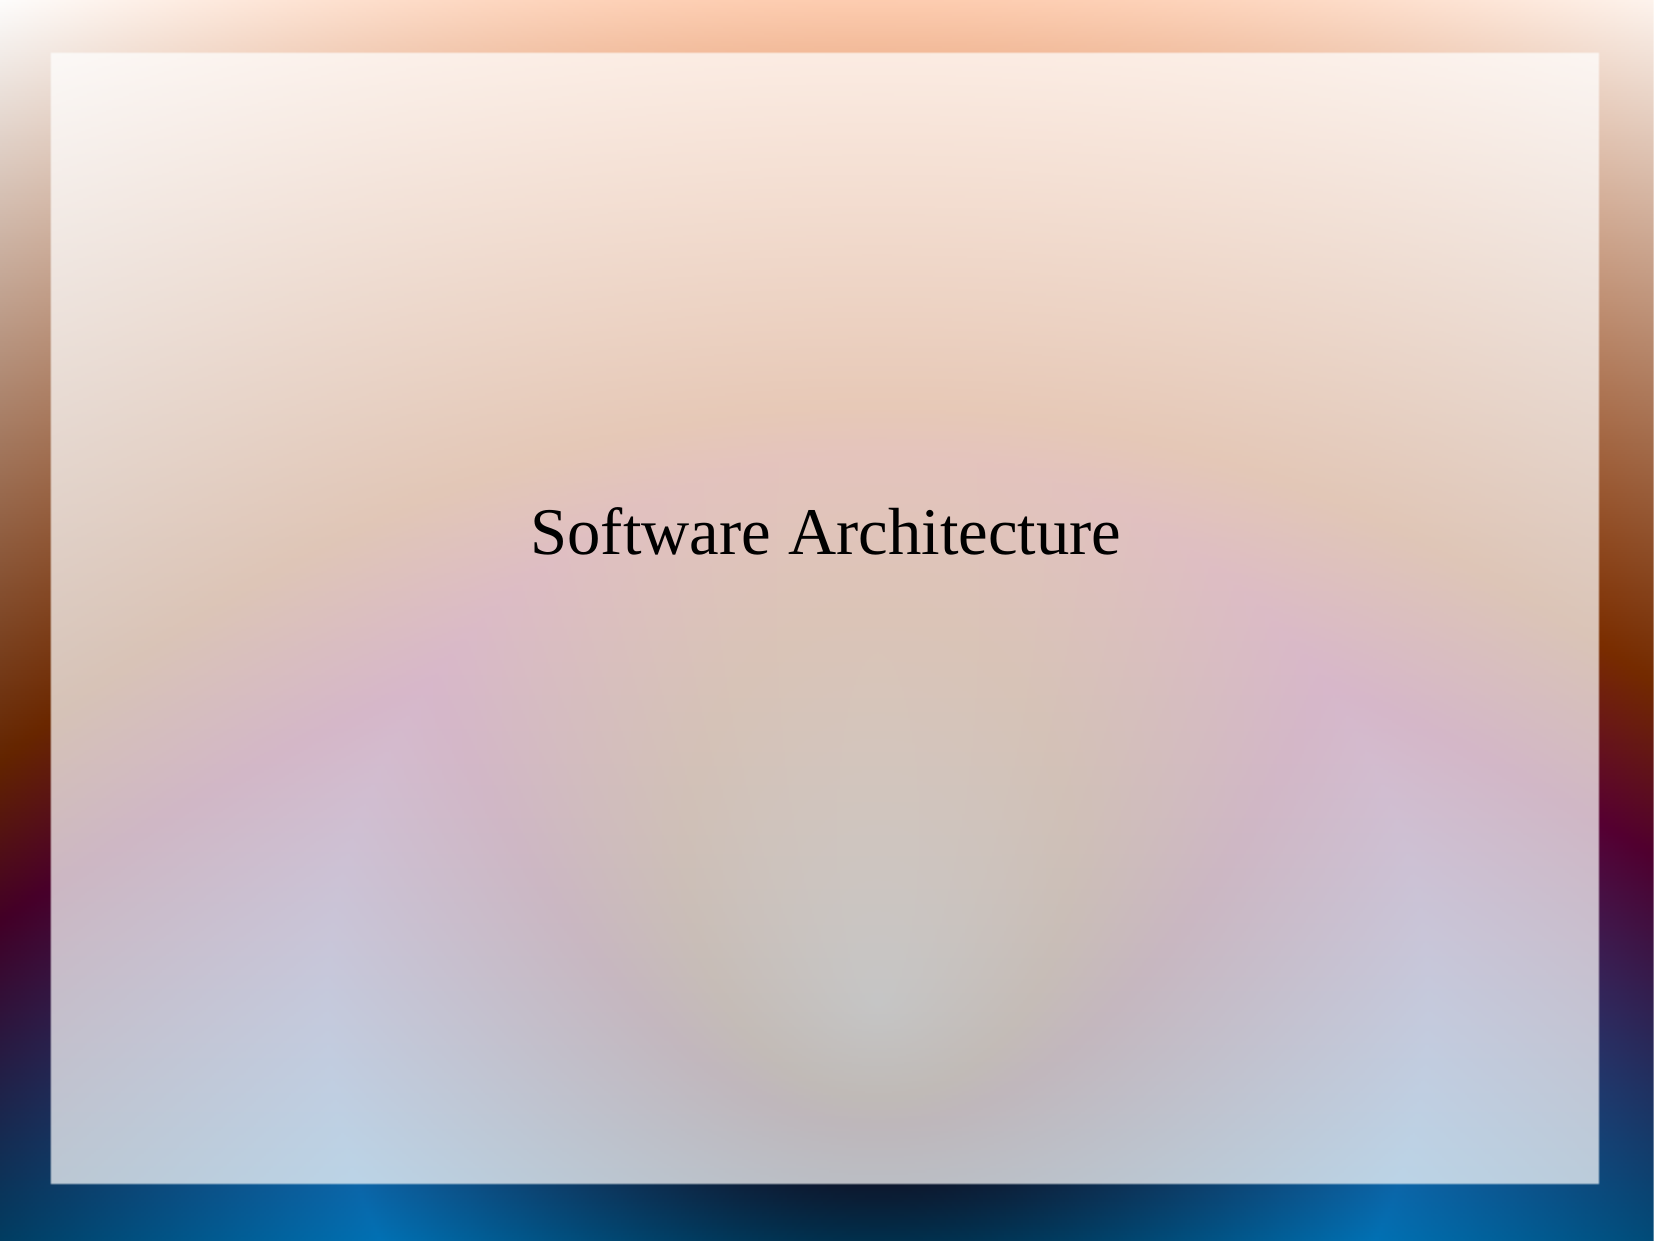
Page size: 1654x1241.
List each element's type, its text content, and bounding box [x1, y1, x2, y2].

picture [0, 0, 1654, 1241]
subtitle Software Architecture [82, 55, 1571, 1010]
